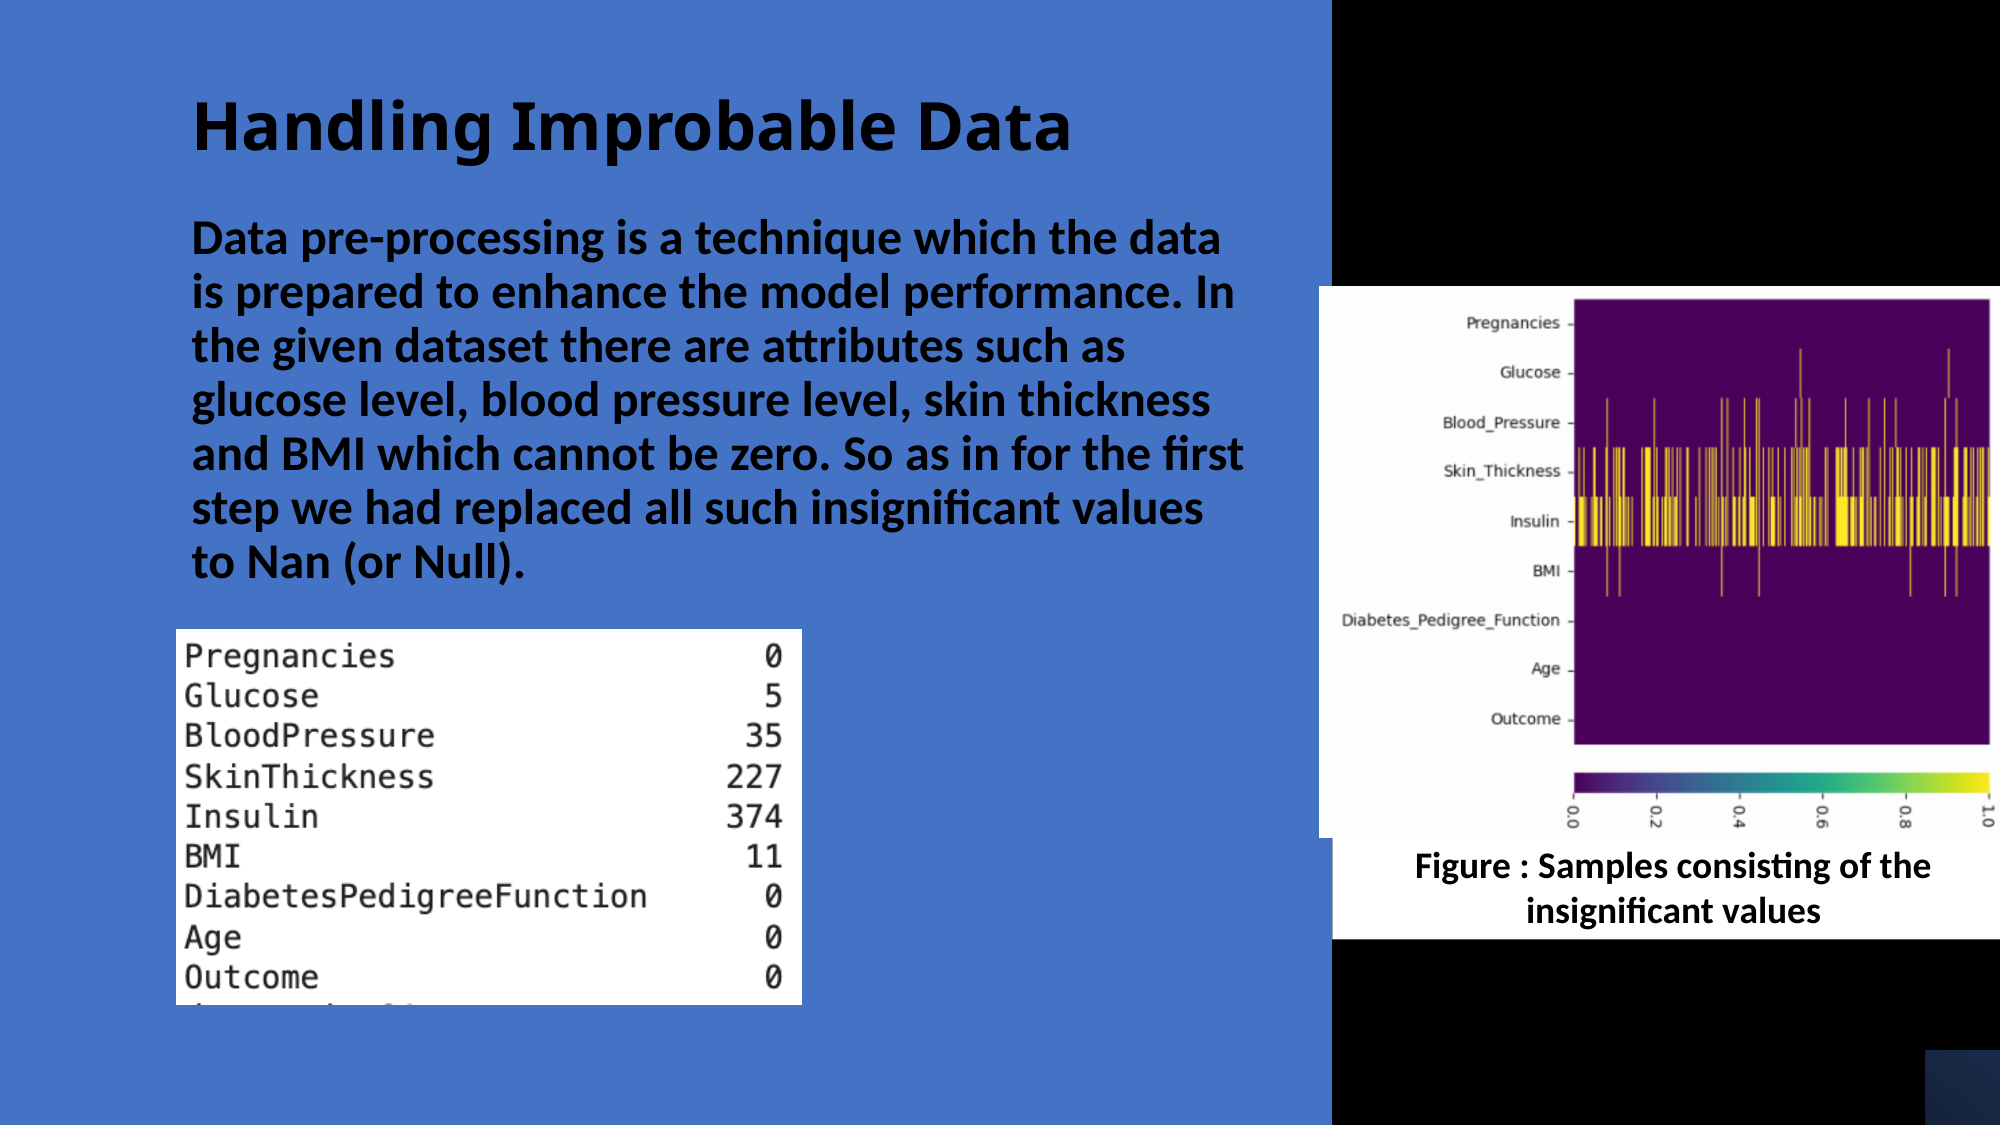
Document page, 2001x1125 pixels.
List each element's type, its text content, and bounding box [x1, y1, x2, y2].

text_box Figure : Samples consisting of the insignificant values [1332, 833, 2000, 940]
title Handling Improbable Data [176, 39, 1222, 173]
picture [176, 629, 802, 1005]
picture [1319, 286, 2000, 838]
text_box [0, 0, 2000, 1125]
text_box Data pre-processing is a technique which the data is prepared to enhance the model performance. In the given dataset there are attributes such as glucose level, blood pressure level, skin thickness and BMI which cannot be zero. So as in for the first step we had replaced all such insignificant values to Nan (or Null). [176, 204, 1271, 592]
